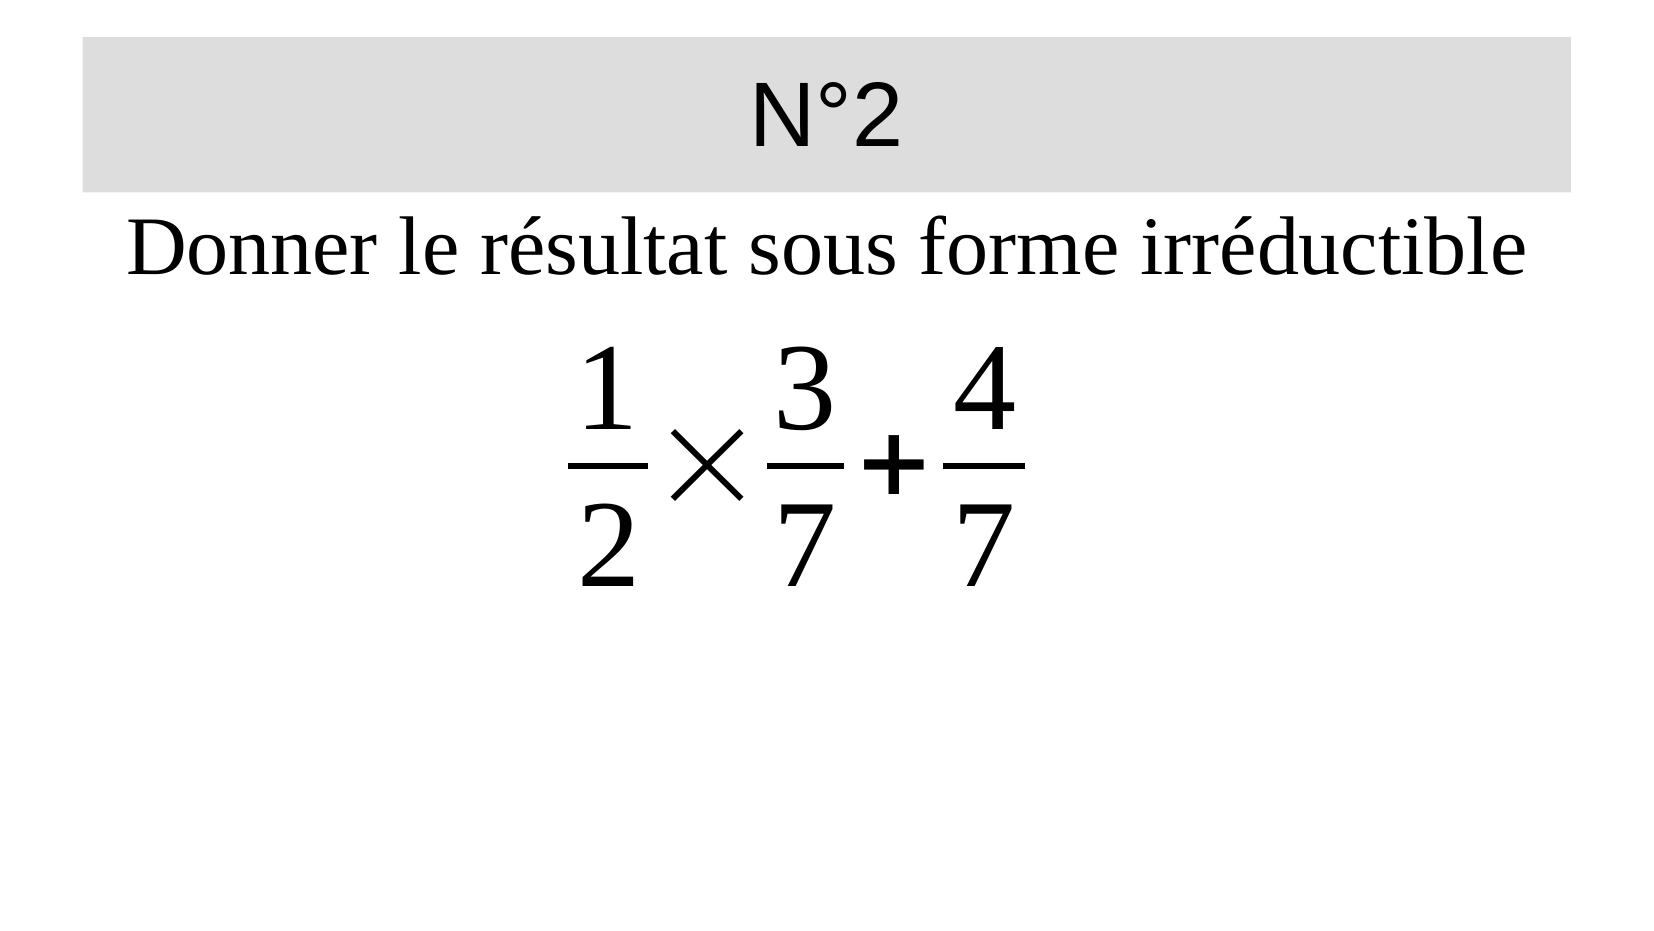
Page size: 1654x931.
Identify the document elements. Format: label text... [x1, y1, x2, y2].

title N°2 [82, 37, 1571, 193]
chart [118, 200, 1537, 293]
chart [555, 318, 1038, 614]
